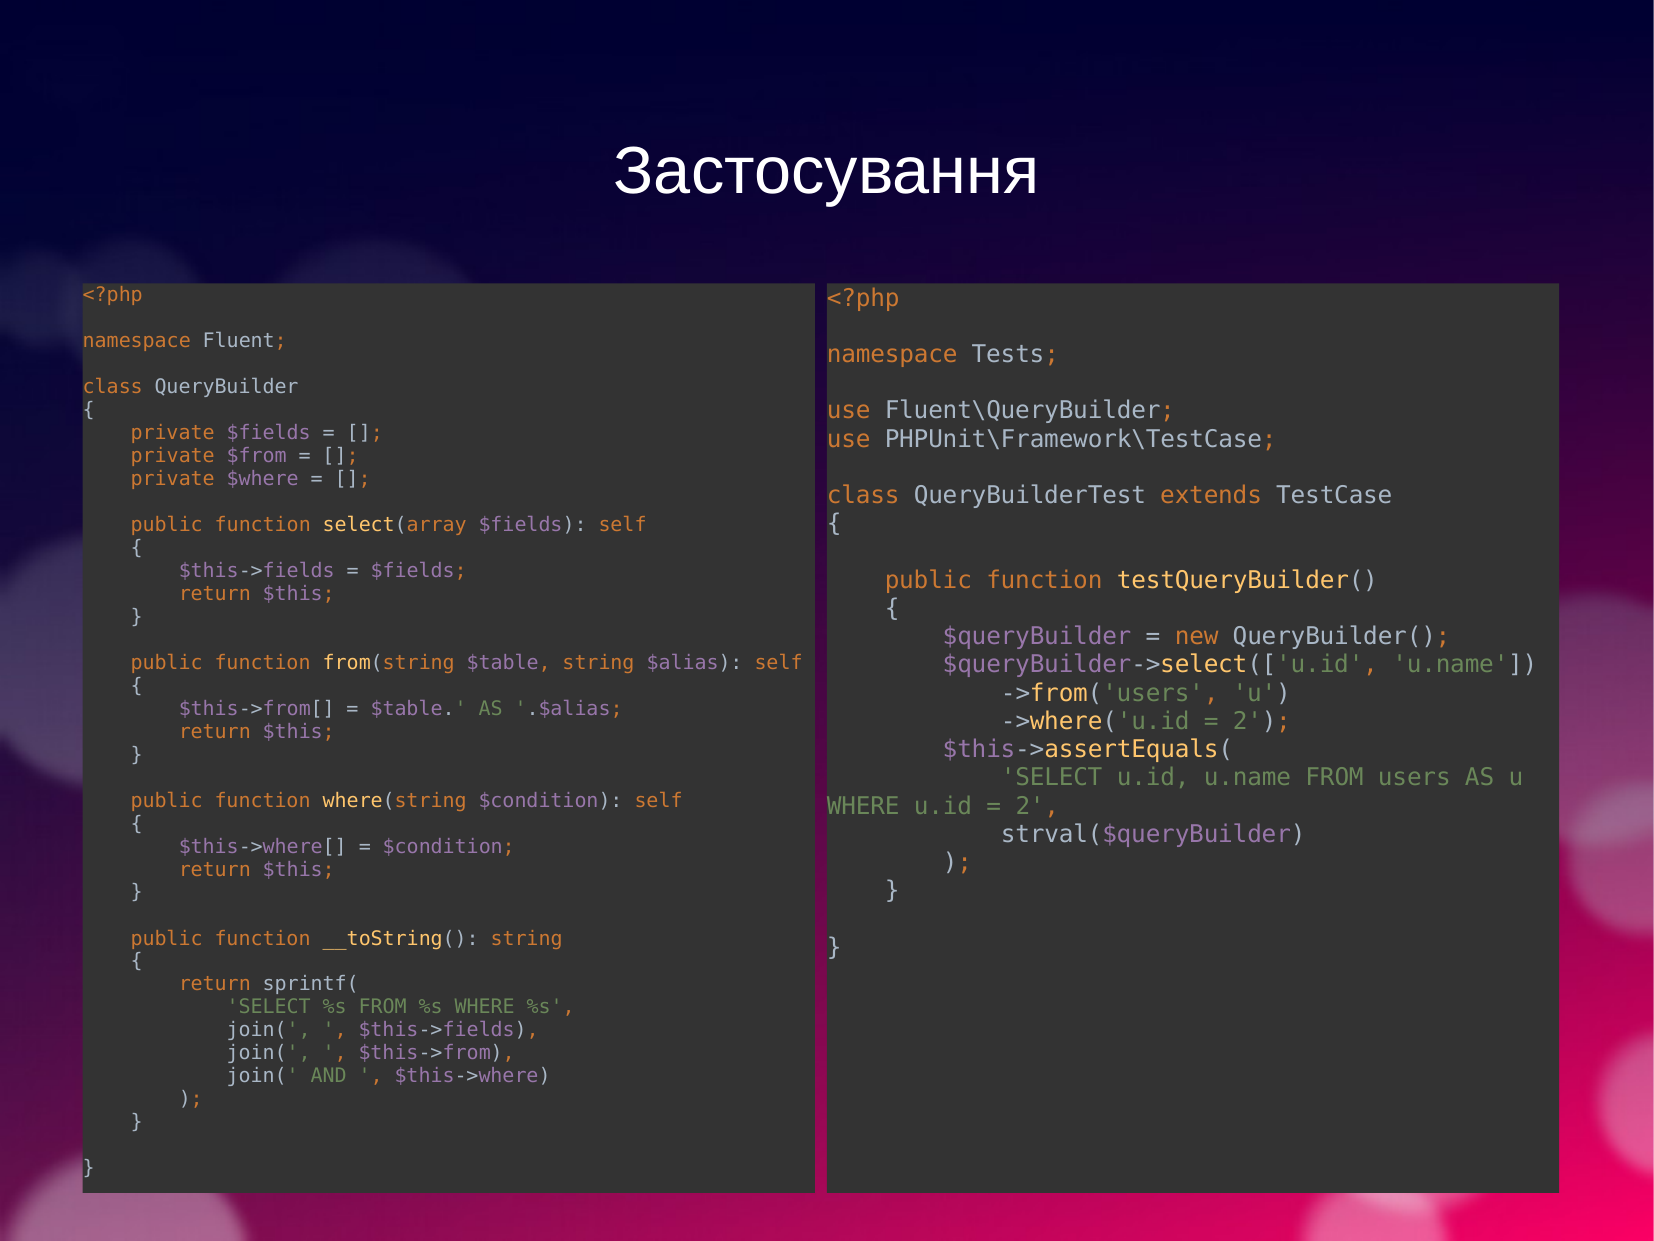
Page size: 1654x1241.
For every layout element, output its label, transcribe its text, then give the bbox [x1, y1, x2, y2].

list <?php namespace Fluent; class QueryBuilder { private $fields = []; private $from = []; private $where = []; public function select(array $fields): self { $this->fields = $fields; return $this; } public function from(string $table, string $alias): self { $this->from[] = $table.' AS '.$alias; return $this; } public function where(string $condition): self { $this->where[] = $condition; return $this; } public function __toString(): string { return sprintf( 'SELECT %s FROM %s WHERE %s', join(', ', $this->fields), join(', ', $this->from), join(' AND ', $this->where) ); } } [82, 283, 815, 1193]
title Застосування [82, 67, 1571, 275]
list <?php namespace Tests; use Fluent\QueryBuilder; use PHPUnit\Framework\TestCase; class QueryBuilderTest extends TestCase { public function testQueryBuilder() { $queryBuilder = new QueryBuilder(); $queryBuilder->select(['u.id', 'u.name']) ->from('users', 'u') ->where('u.id = 2'); $this->assertEquals( 'SELECT u.id, u.name FROM users AS u WHERE u.id = 2', strval($queryBuilder) ); } } [826, 283, 1560, 1193]
picture [0, 0, 1654, 1241]
